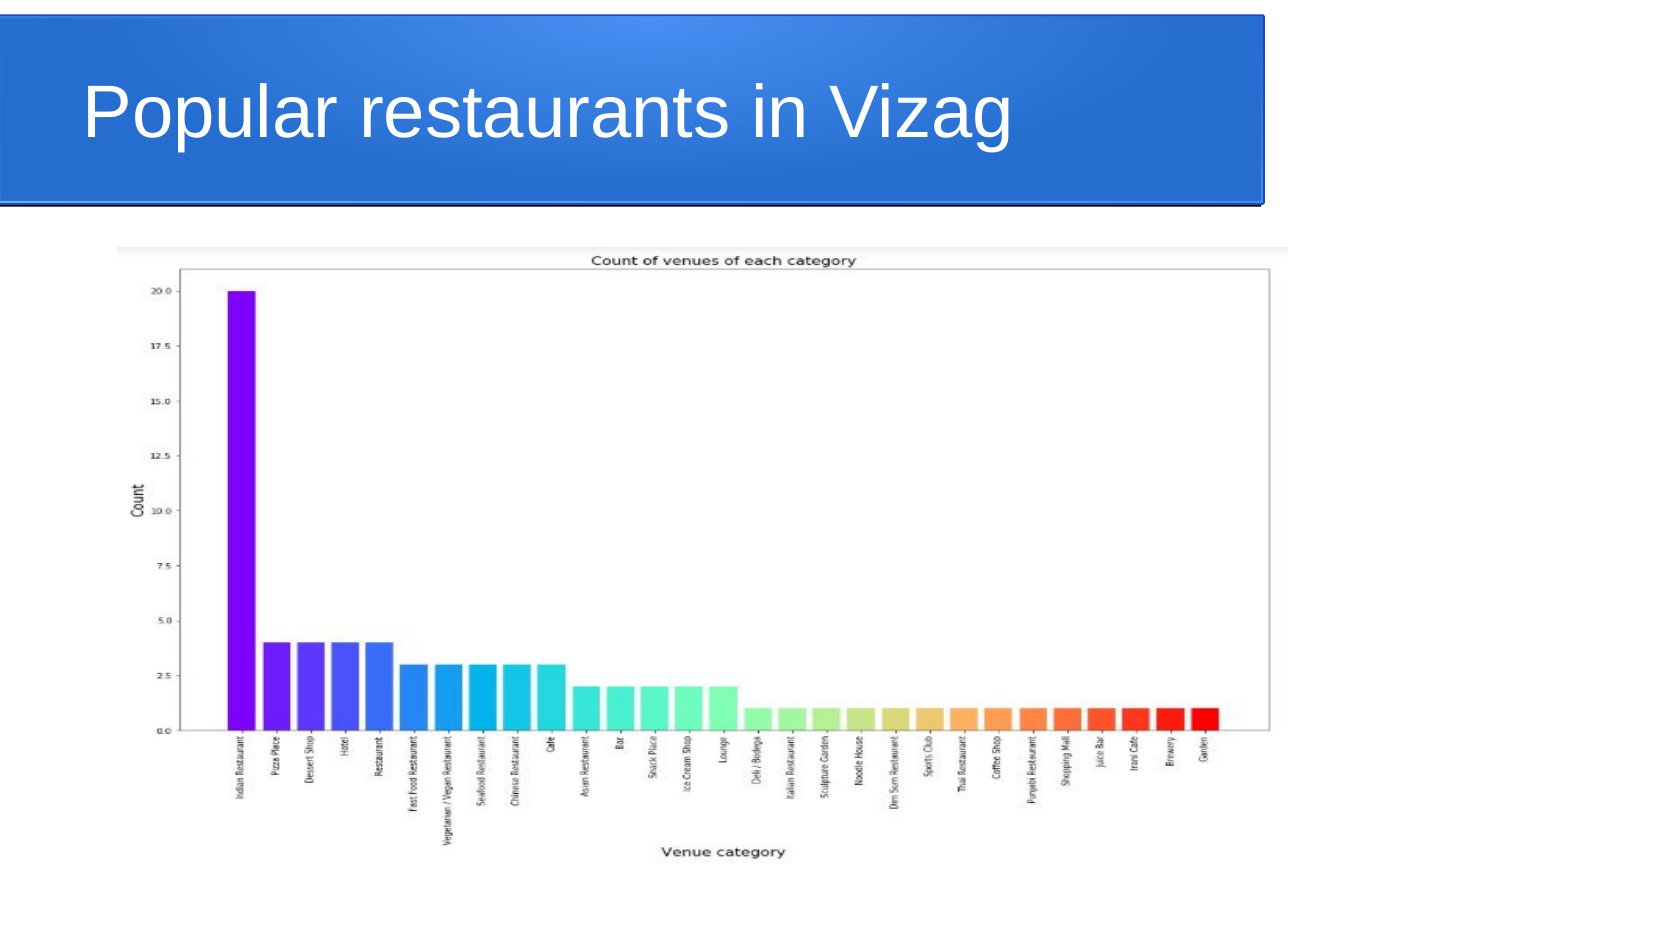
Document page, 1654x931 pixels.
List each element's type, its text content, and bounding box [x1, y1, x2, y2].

picture [117, 247, 1288, 871]
title Popular restaurants in Vizag [82, 35, 1235, 189]
